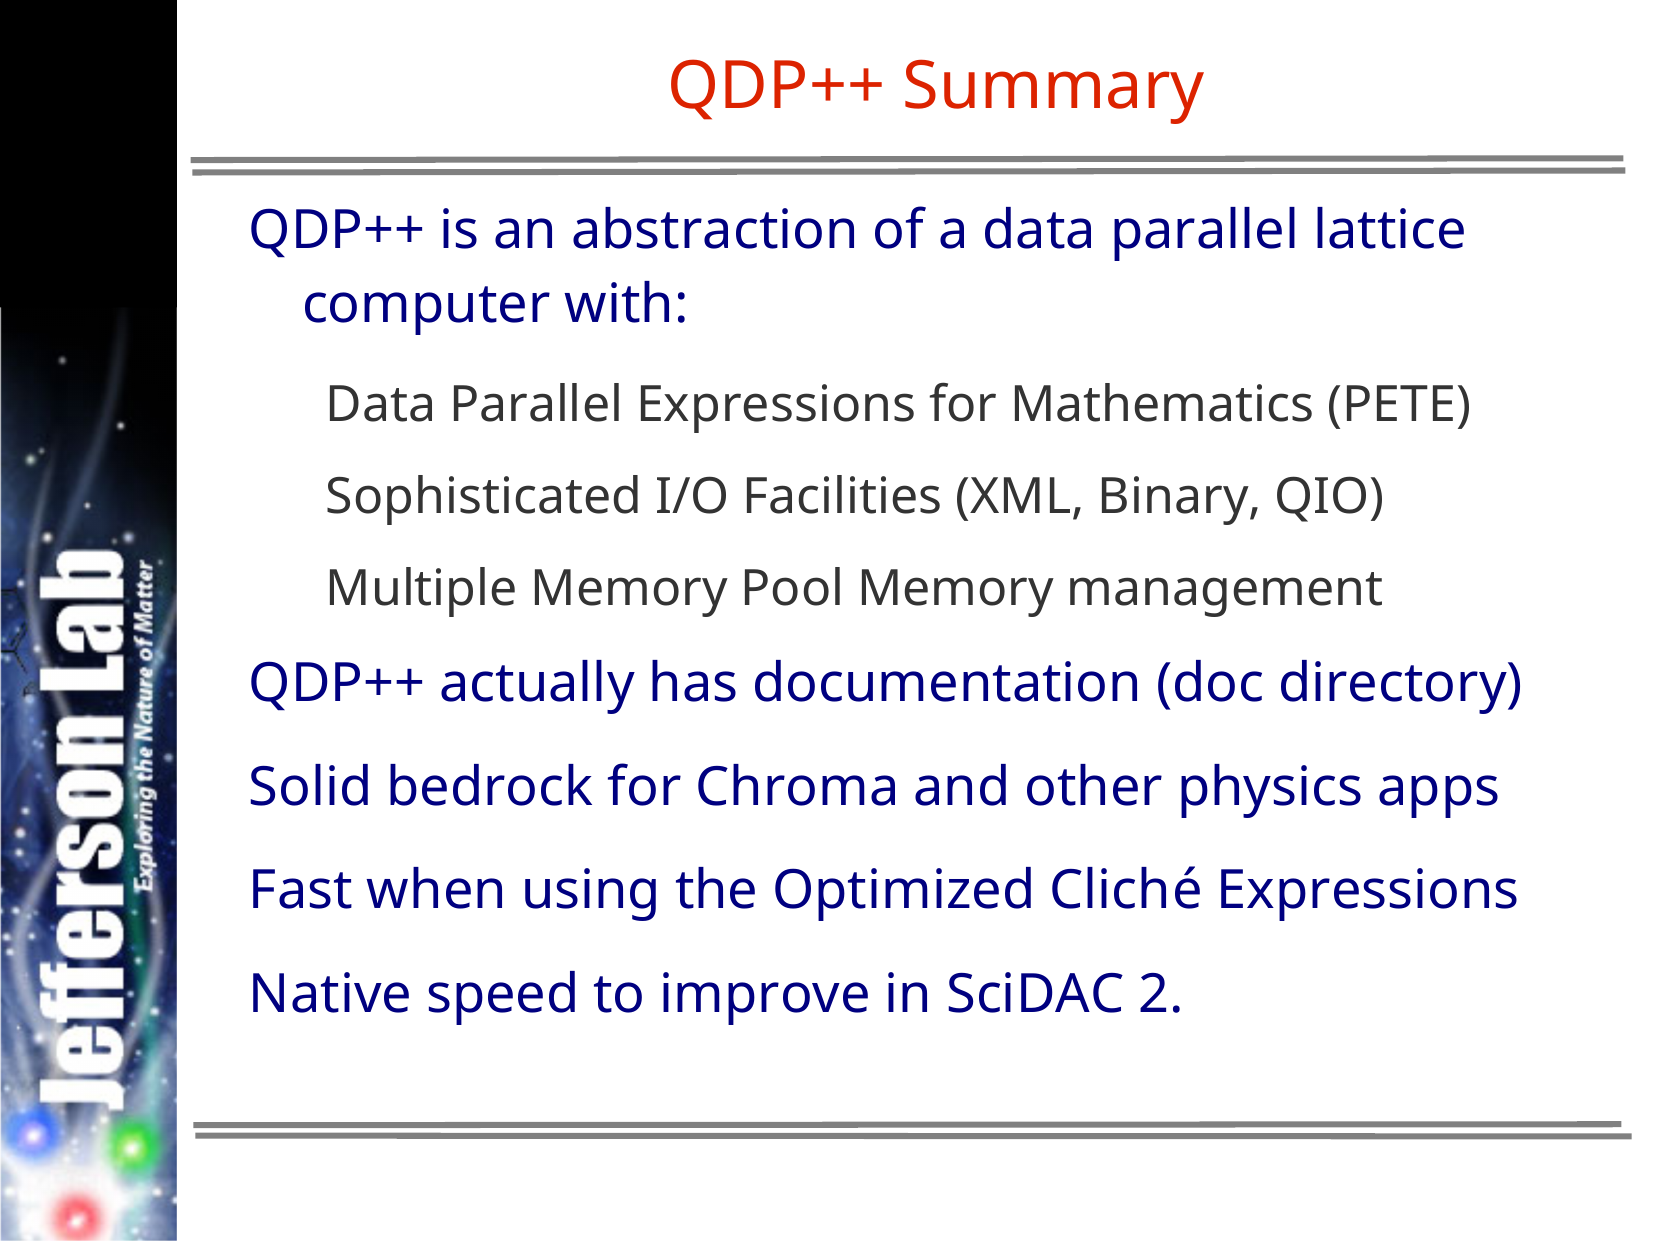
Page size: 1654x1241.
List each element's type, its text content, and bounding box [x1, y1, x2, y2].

picture [2, 308, 176, 1240]
list QDP++ is an abstraction of a data parallel lattice computer with: Data Parallel Expressions for Mathematics (PETE) Sophisticated I/O Facilities (XML, Binary, QIO) Multiple Memory Pool Memory management QDP++ actually has documentation (doc directory) Solid bedrock for Chroma and other physics apps Fast when using the Optimized Cliché Expressions Native speed to improve in SciDAC 2. [231, 190, 1632, 1100]
title QDP++ Summary [235, 17, 1638, 149]
